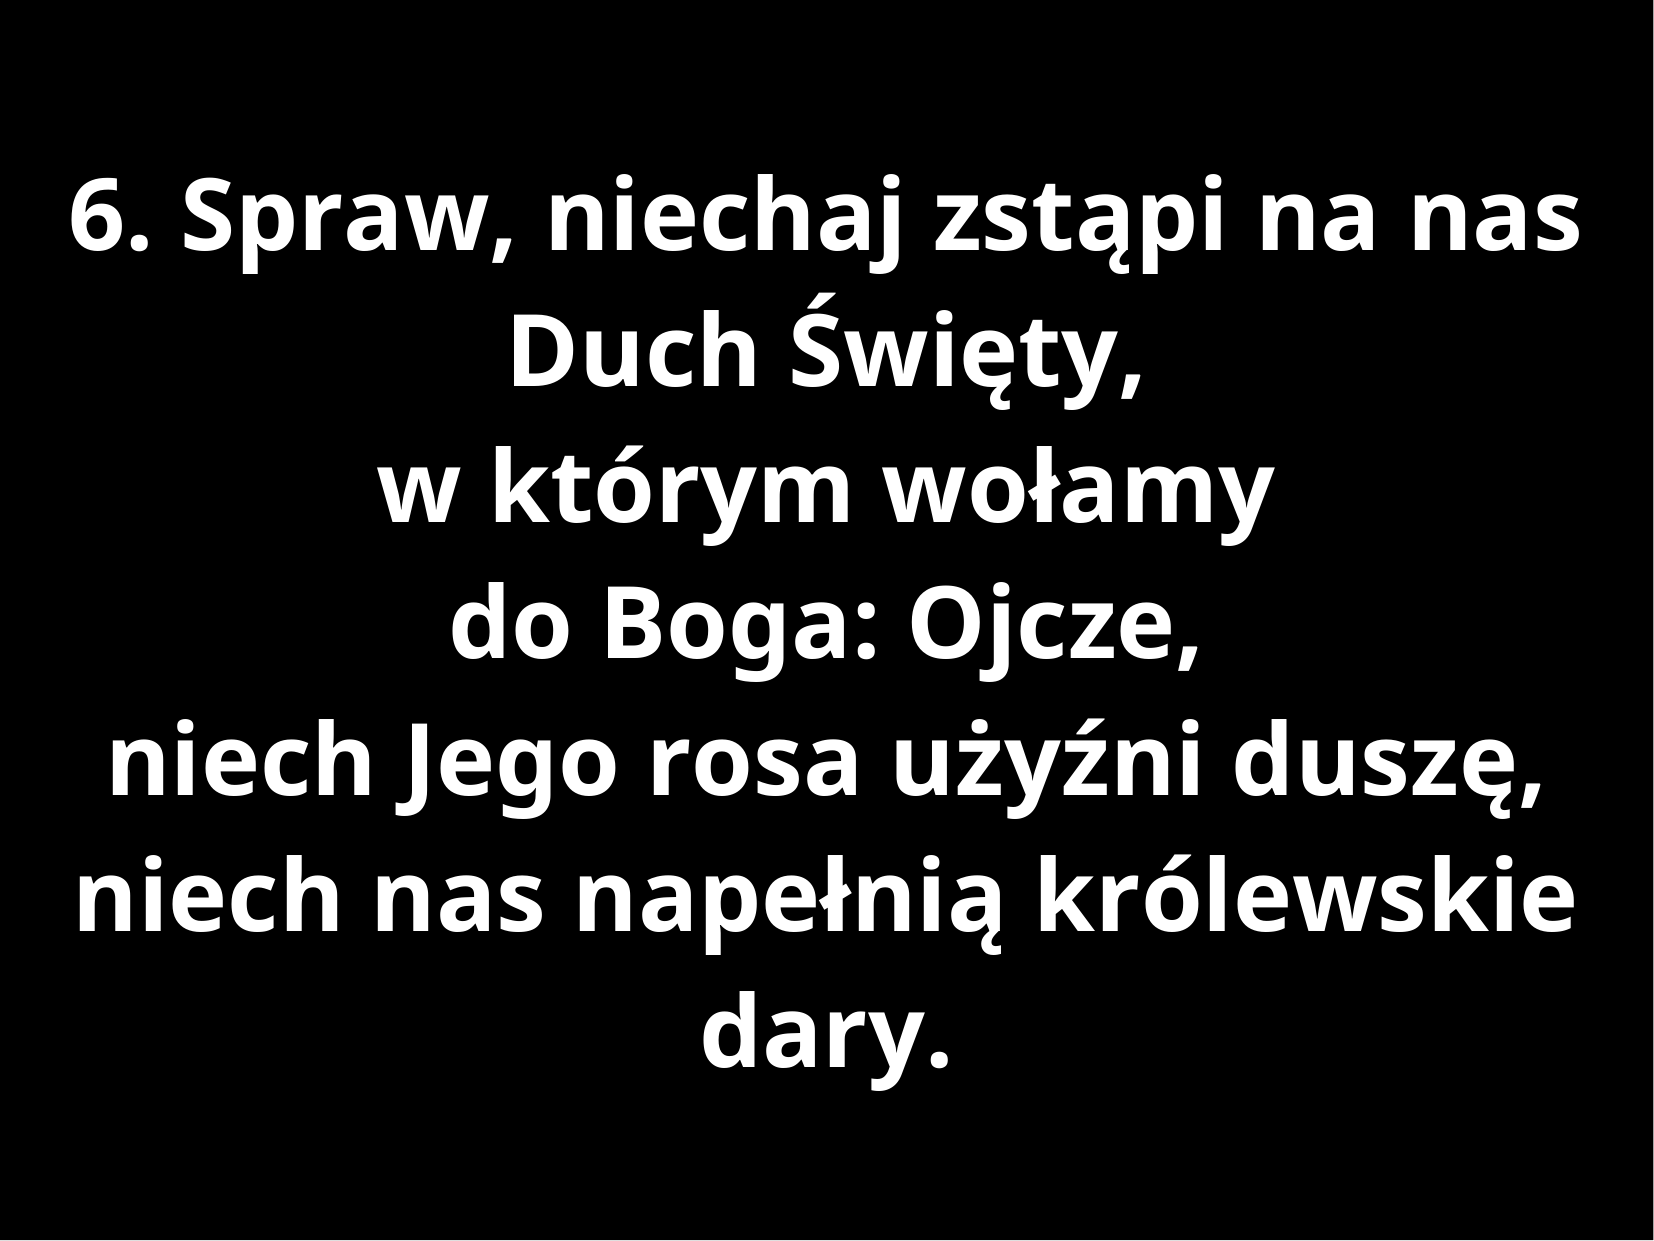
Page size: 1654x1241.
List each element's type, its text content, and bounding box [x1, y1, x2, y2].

title 6. Spraw, niechaj zstąpi na nas Duch Święty, w którym wołamy do Boga: Ojcze, niech Jego rosa użyźni duszę, niech nas napełnią królewskie dary. [0, 0, 1654, 1241]
